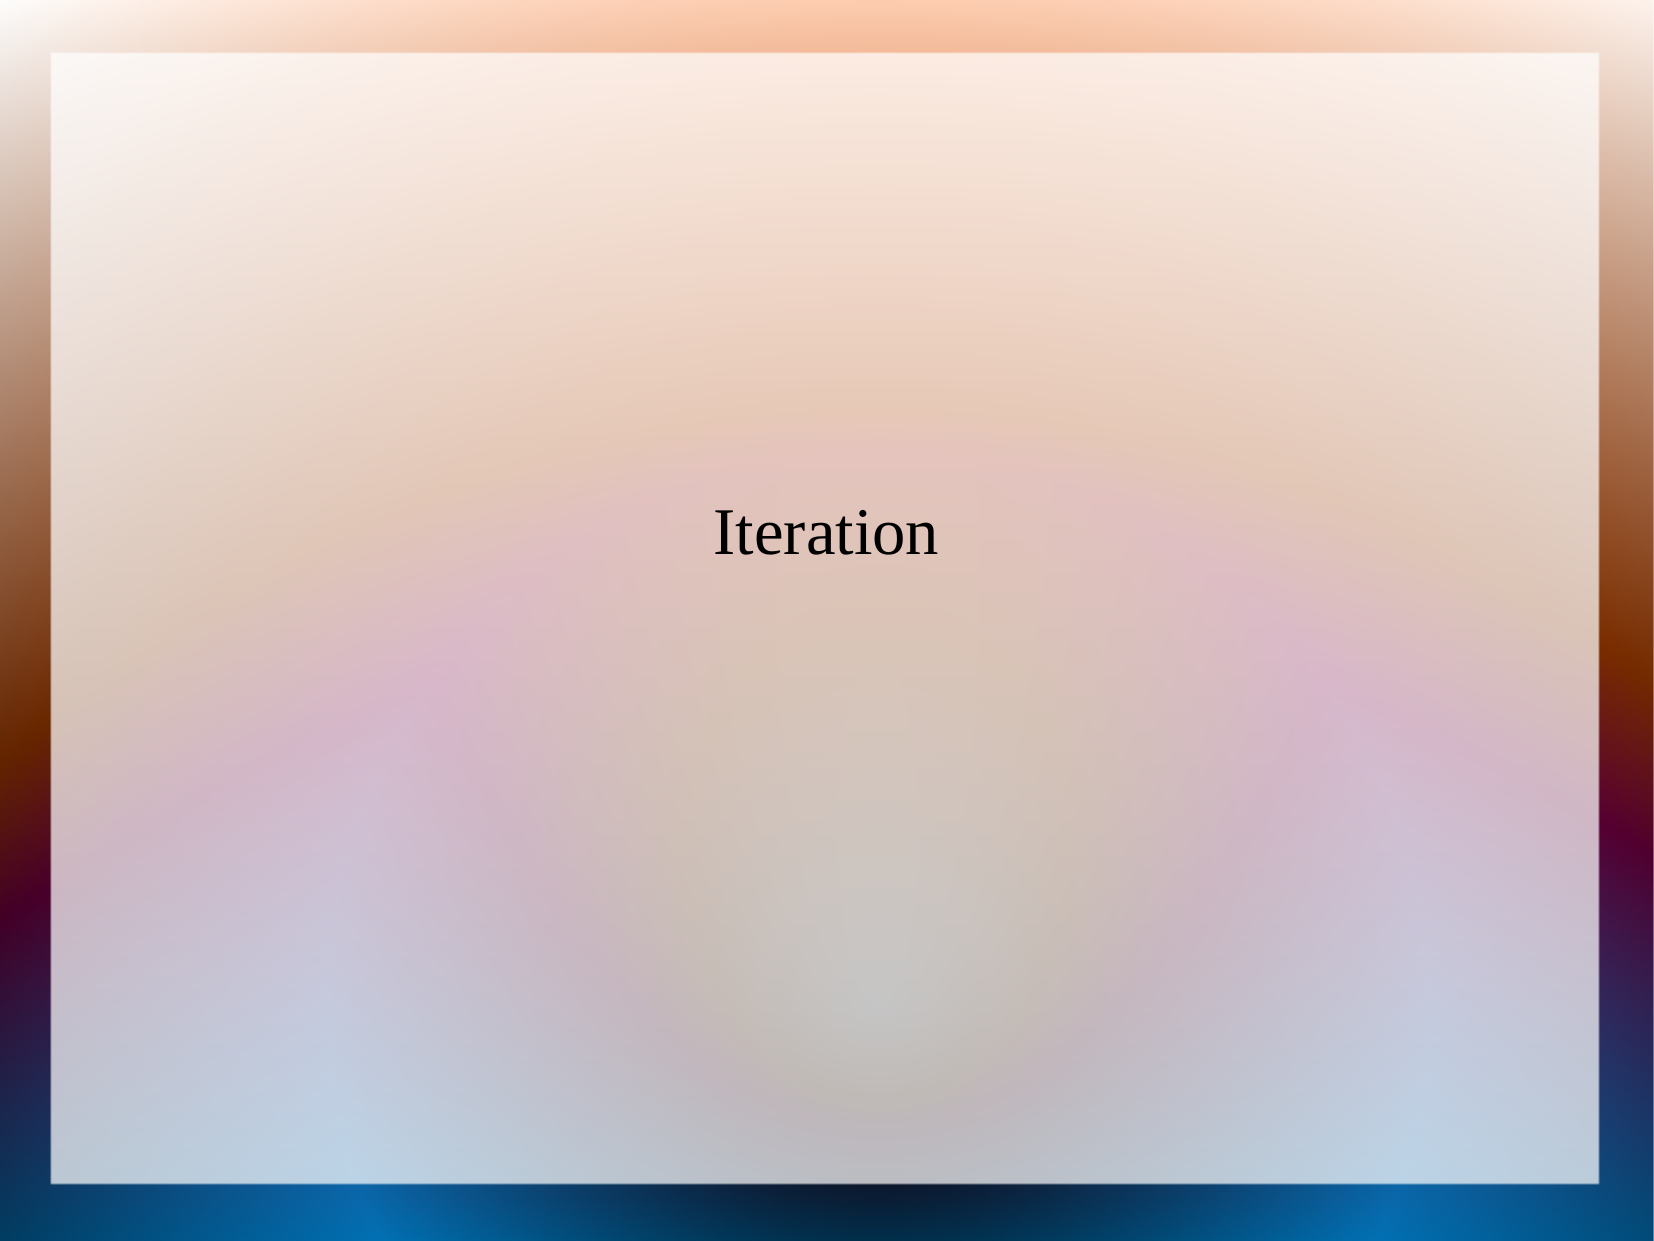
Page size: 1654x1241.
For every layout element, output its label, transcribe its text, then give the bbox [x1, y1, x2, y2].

picture [0, 0, 1654, 1241]
subtitle Iteration [82, 55, 1571, 1010]
